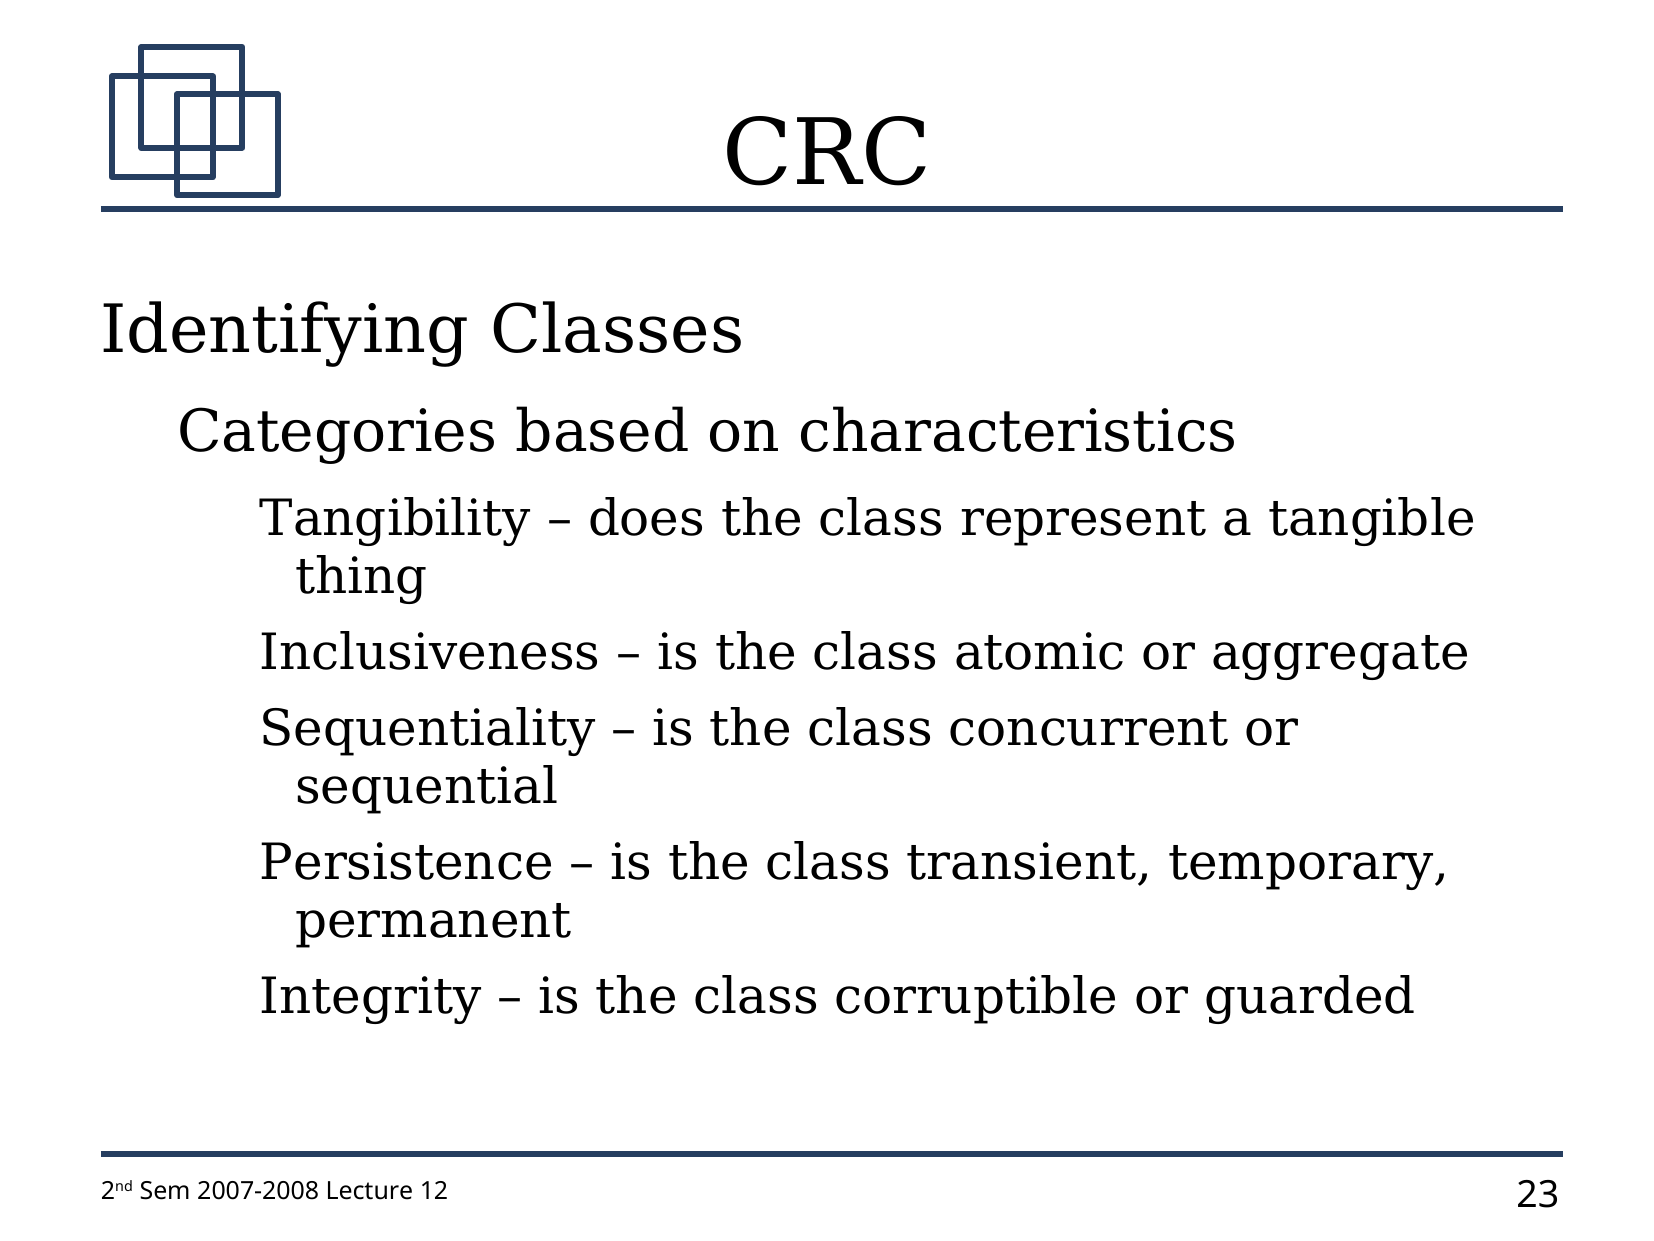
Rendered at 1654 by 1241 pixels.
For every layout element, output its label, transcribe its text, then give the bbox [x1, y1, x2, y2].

list Identifying Classes Categories based on characteristics Tangibility – does the class represent a tangible thing Inclusiveness – is the class atomic or aggregate Sequentiality – is the class concurrent or sequential Persistence – is the class transient, temporary, permanent Integrity – is the class corruptible or guarded [82, 290, 1571, 1109]
title CRC [82, 49, 1571, 257]
